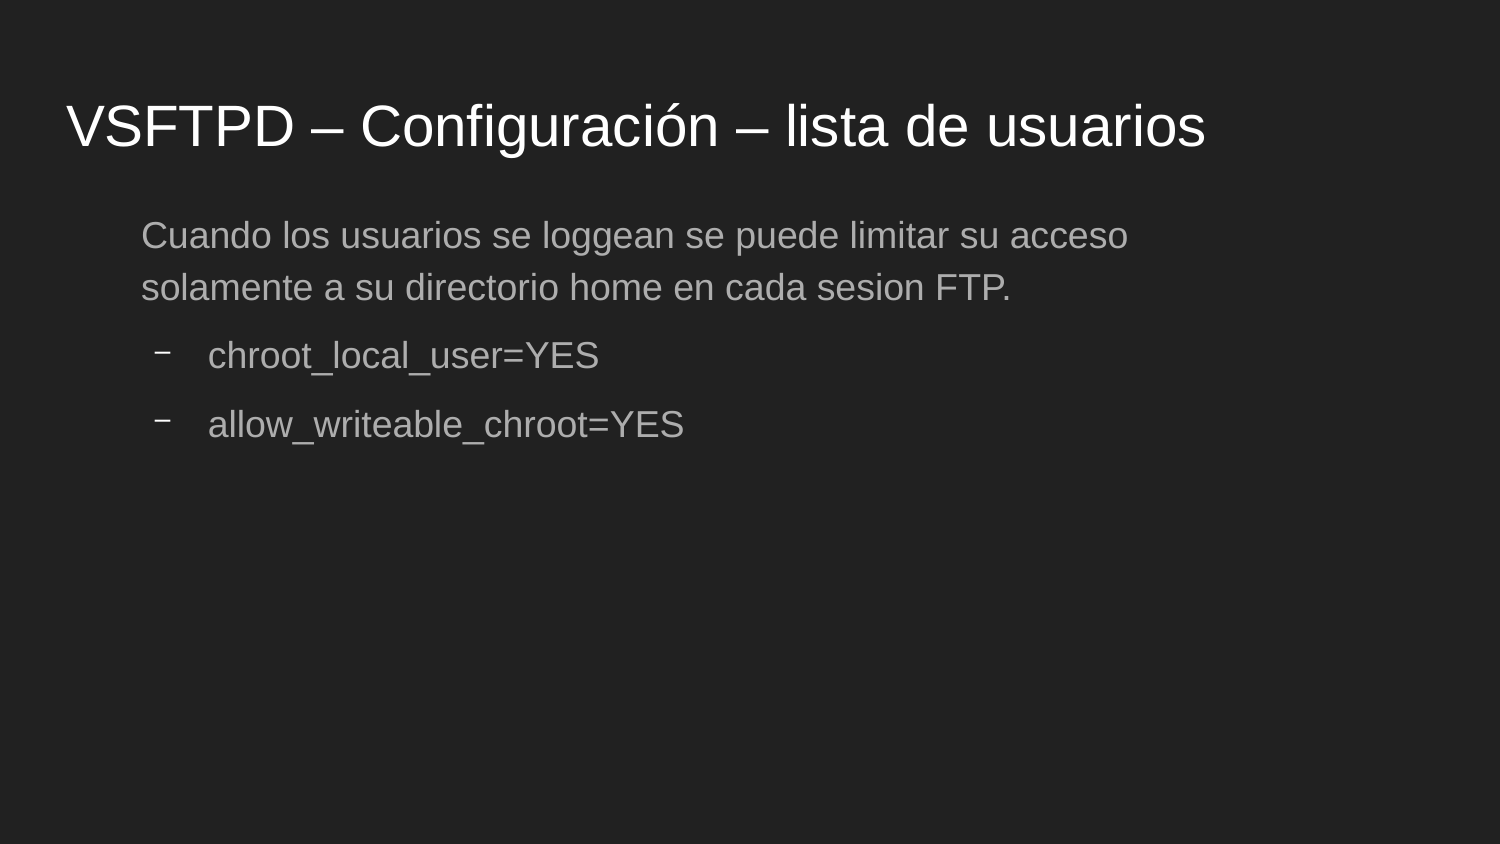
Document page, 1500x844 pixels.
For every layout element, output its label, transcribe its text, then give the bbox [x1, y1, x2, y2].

list Cuando los usuarios se loggean se puede limitar su acceso solamente a su directorio home en cada sesion FTP. chroot_local_user=YES allow_writeable_chroot=YES [51, 189, 1261, 750]
title VSFTPD – Configuración – lista de usuarios [51, 72, 1449, 167]
